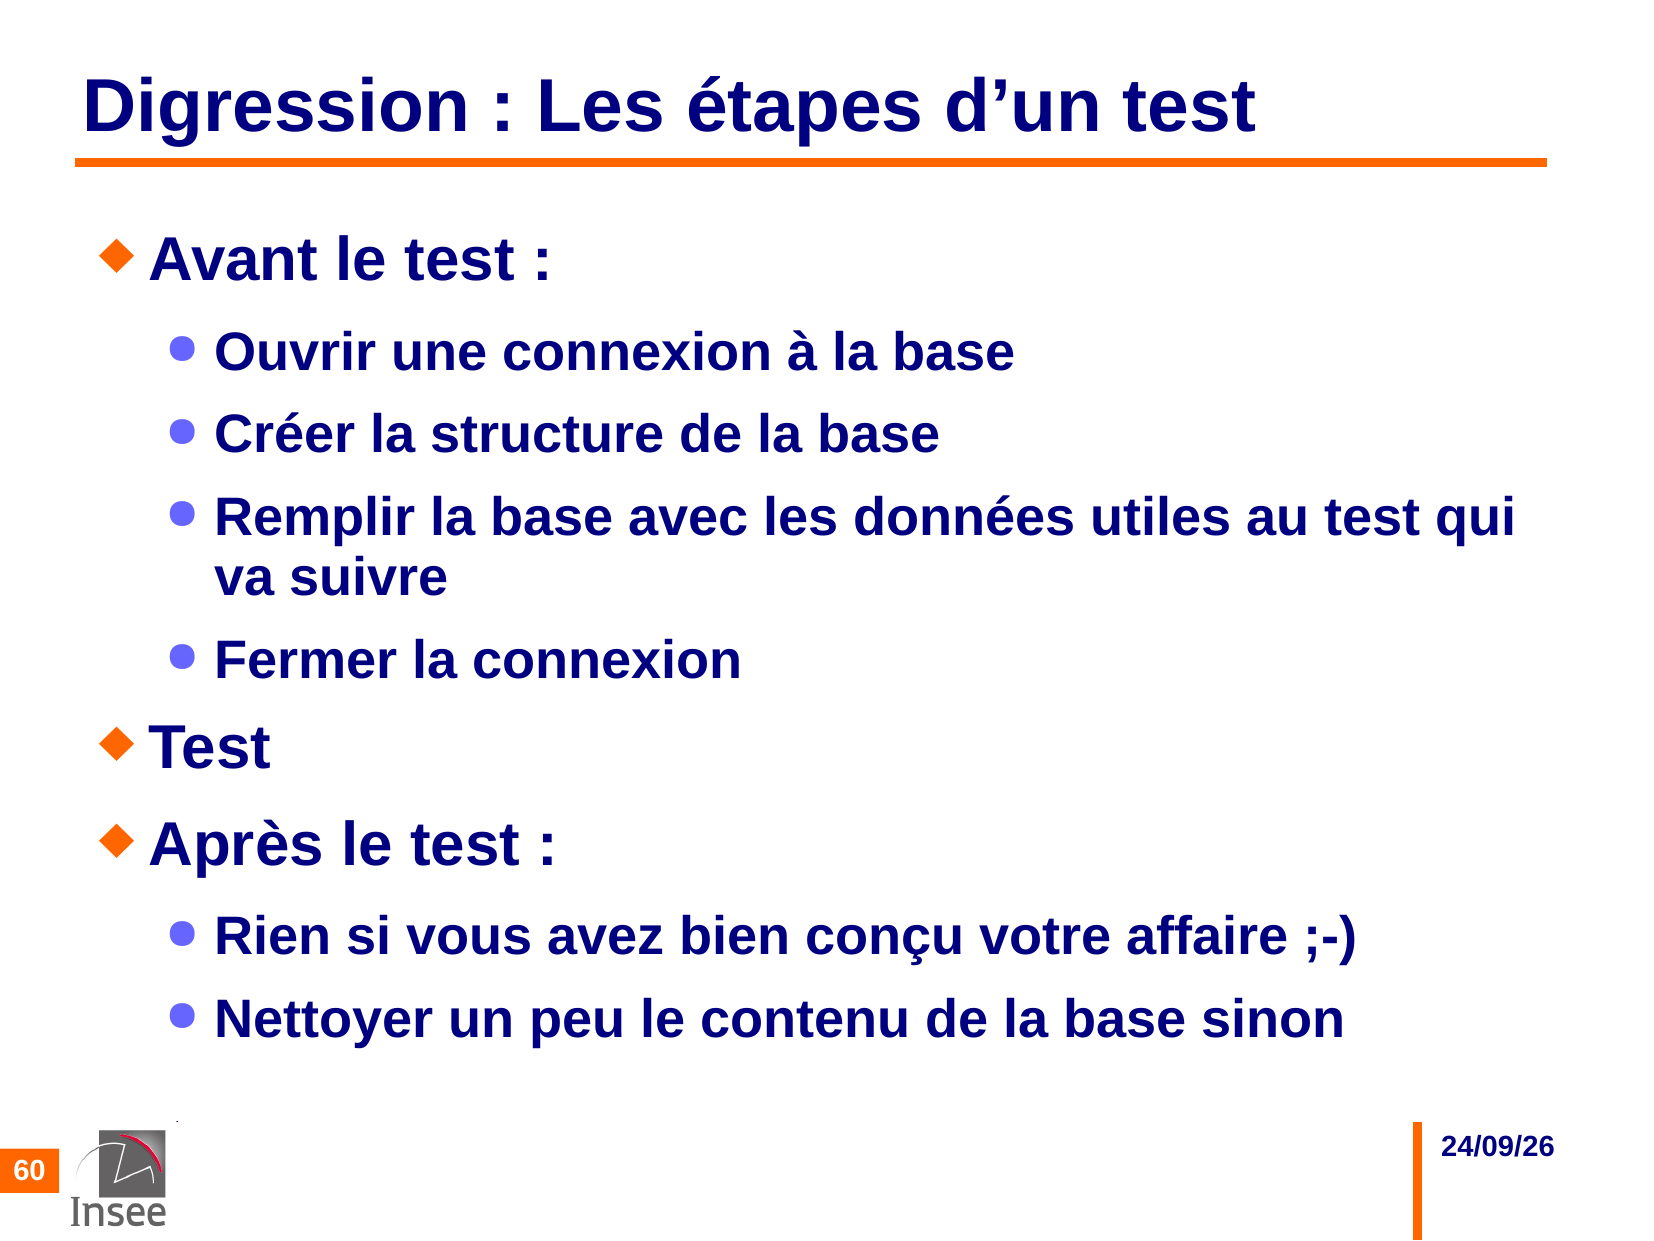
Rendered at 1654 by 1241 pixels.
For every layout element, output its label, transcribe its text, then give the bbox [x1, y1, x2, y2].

picture [62, 1121, 178, 1241]
list Avant le test : Ouvrir une connexion à la base Créer la structure de la base Remplir la base avec les données utiles au test qui va suivre Fermer la connexion Test Après le test : Rien si vous avez bien conçu votre affaire ;-) Nettoyer un peu le contenu de la base sinon [82, 224, 1571, 1051]
title Digression : Les étapes d’un test [82, 49, 1619, 163]
